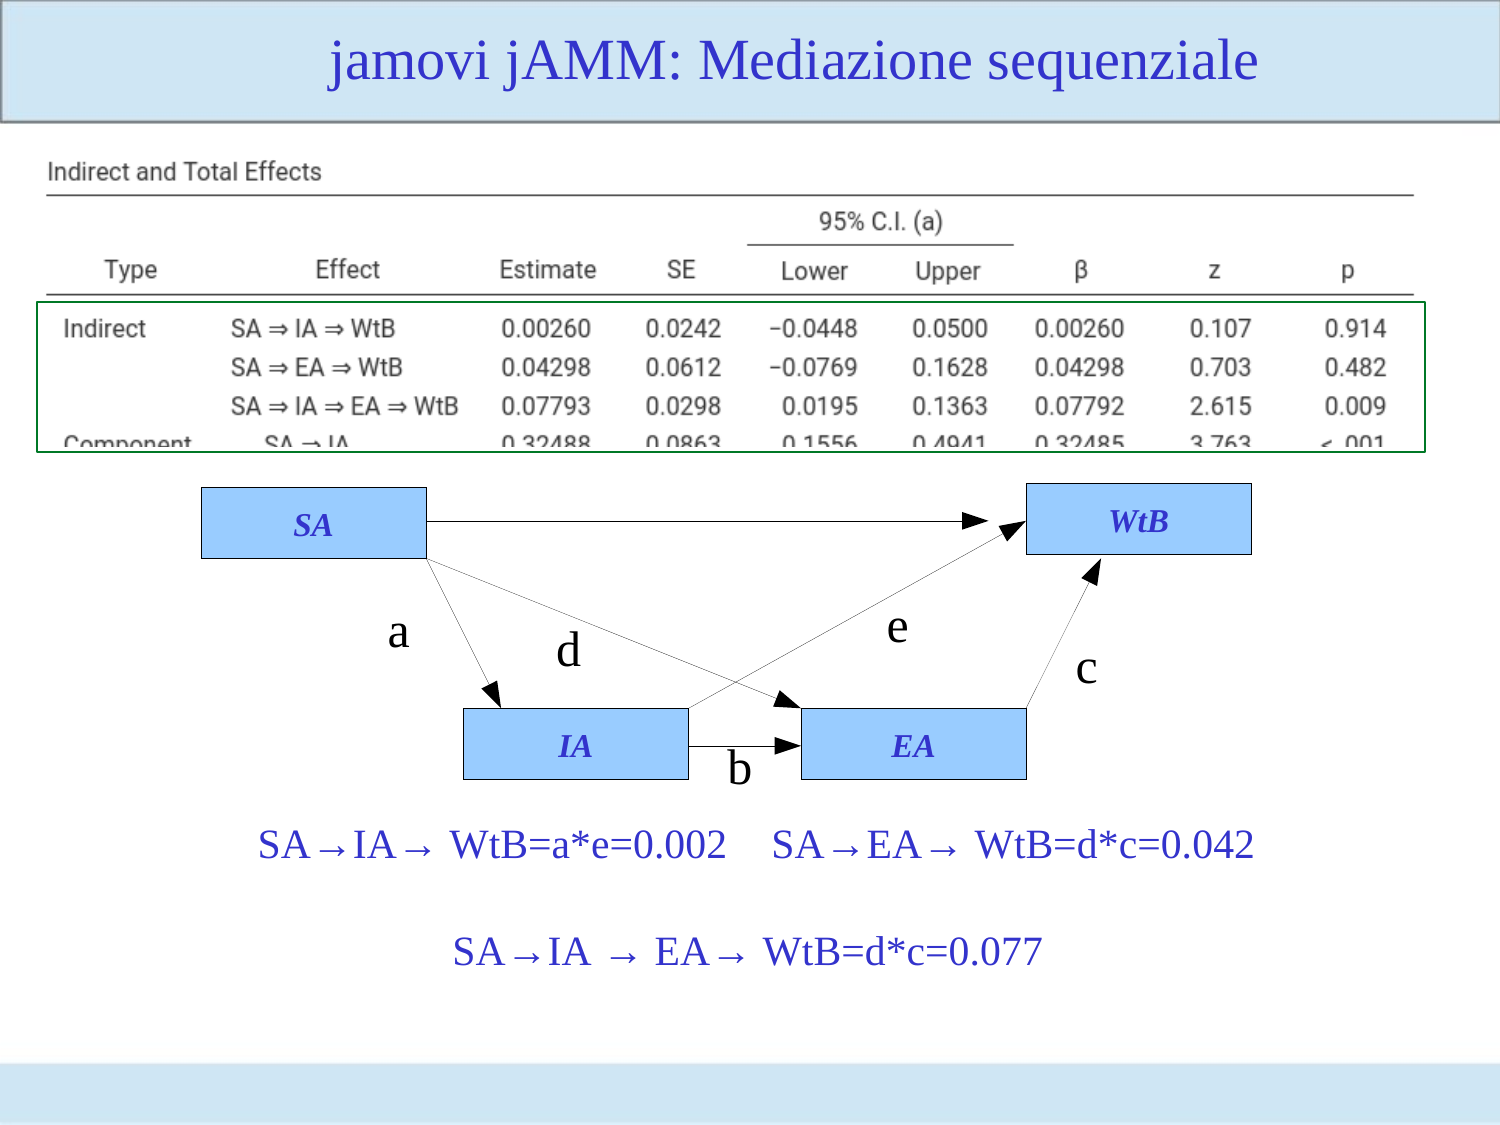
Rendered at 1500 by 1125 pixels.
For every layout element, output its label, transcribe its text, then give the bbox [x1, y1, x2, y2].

text_box a [372, 590, 448, 666]
text_box WtB [1026, 483, 1252, 555]
text_box c [1060, 626, 1136, 702]
text_box SA→EA→ WtB=d*c=0.042 [756, 809, 1297, 875]
picture [0, 0, 1500, 1125]
text_box EA [801, 708, 1027, 780]
text_box IA [463, 708, 689, 780]
text_box SA→IA → EA→ WtB=d*c=0.077 [437, 916, 1203, 1031]
text_box d [541, 608, 617, 684]
text_box SA→IA→ WtB=a*e=0.002 [242, 809, 756, 875]
text_box b [712, 726, 788, 802]
title jamovi jAMM: Mediazione sequenziale [138, 0, 1451, 113]
text_box SA [201, 487, 427, 559]
text_box e [871, 585, 947, 660]
